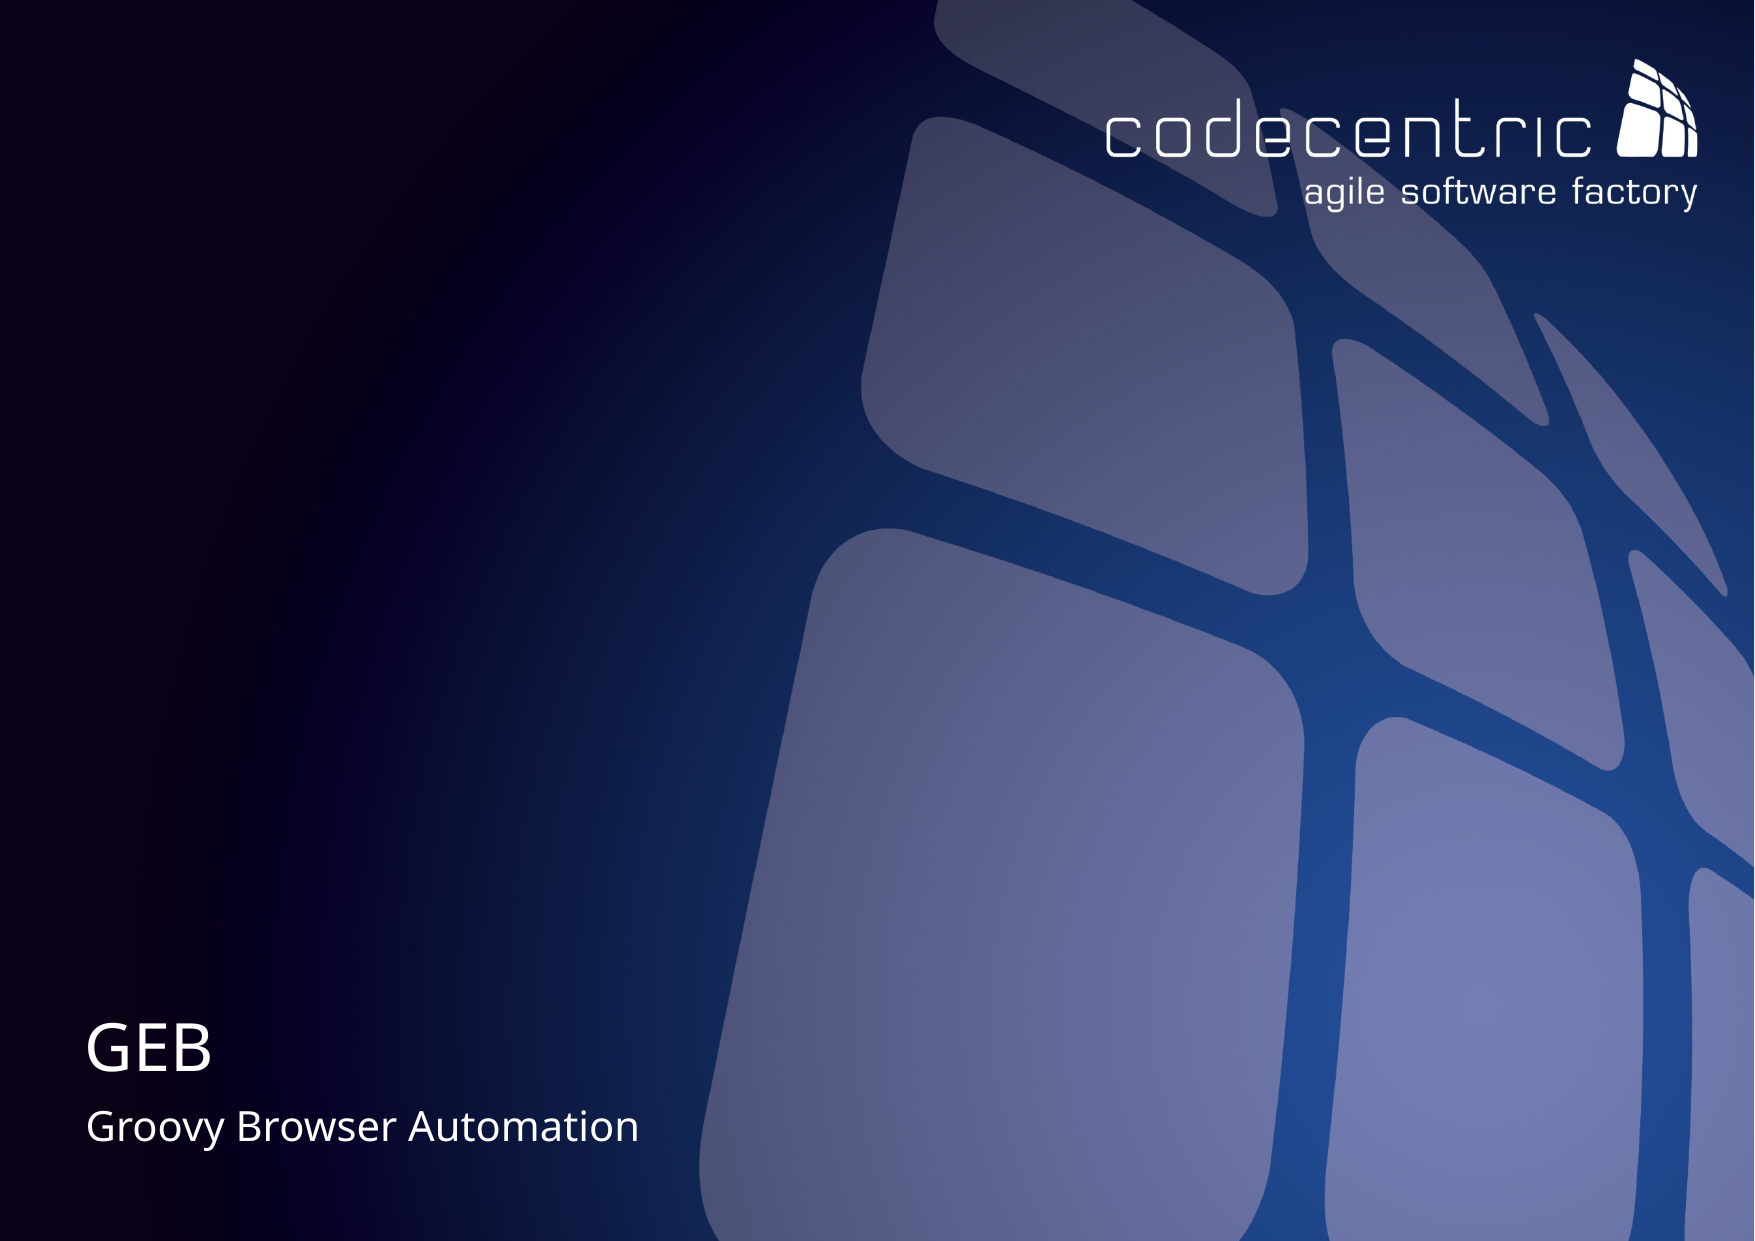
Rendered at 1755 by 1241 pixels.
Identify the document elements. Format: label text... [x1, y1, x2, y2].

subtitle Groovy Browser Automation [68, 1099, 1429, 1168]
title Geb [67, 996, 1682, 1099]
